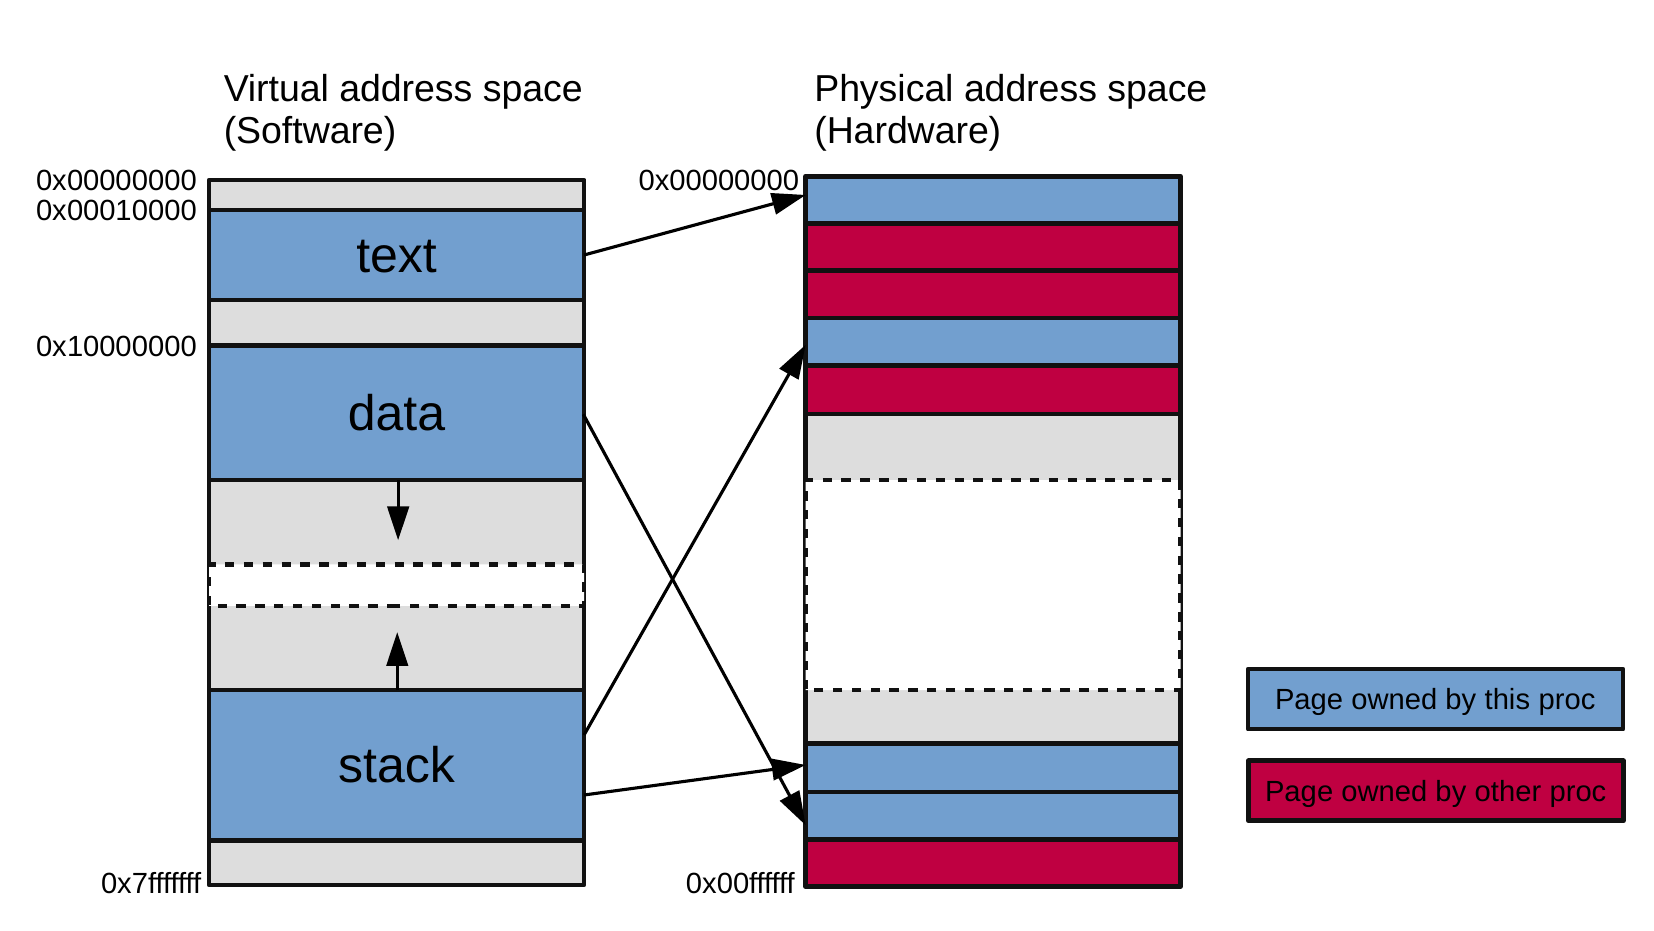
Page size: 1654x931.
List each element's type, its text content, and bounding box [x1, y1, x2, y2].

text_box [209, 841, 585, 886]
text_box 0x00ffffff [670, 859, 875, 908]
text_box [209, 481, 585, 690]
text_box Physical address space (Hardware) [799, 60, 1246, 159]
text_box data [209, 345, 585, 481]
text_box Page owned by this proc [1248, 669, 1624, 730]
text_box text [209, 210, 585, 301]
text_box 0x00010000 [21, 186, 225, 235]
text_box [225, 180, 585, 210]
text_box Page owned by other proc [1248, 760, 1624, 821]
text_box 0x7fffffff [86, 859, 290, 908]
text_box 0x00000000 [623, 156, 827, 205]
text_box 0x10000000 [21, 322, 225, 370]
text_box [209, 301, 585, 345]
text_box 0x00000000 [21, 156, 225, 186]
text_box [805, 176, 1181, 887]
text_box stack [209, 690, 585, 841]
text_box Virtual address space (Software) [209, 60, 600, 159]
